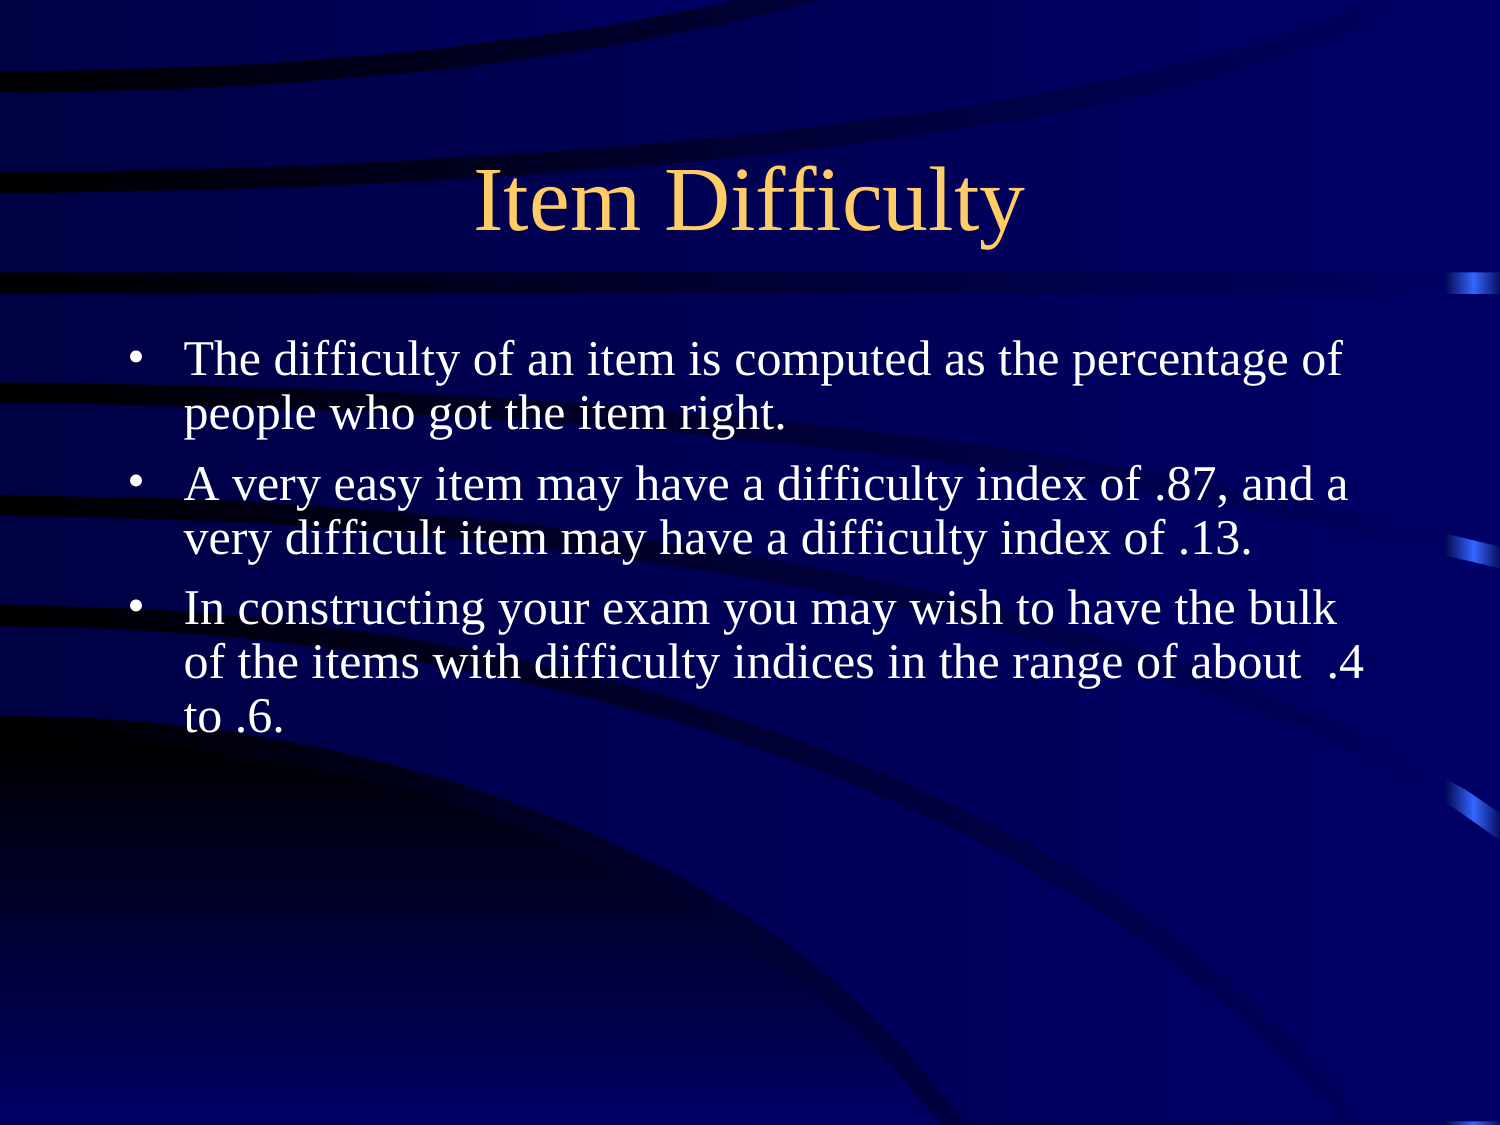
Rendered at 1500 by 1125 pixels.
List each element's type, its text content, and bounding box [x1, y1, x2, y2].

title Item Difficulty [112, 99, 1388, 288]
list The difficulty of an item is computed as the percentage of people who got the item right. A very easy item may have a difficulty index of .87, and a very difficult item may have a difficulty index of .13. In constructing your exam you may wish to have the bulk of the items with difficulty indices in the range of about .4 to .6. [112, 324, 1388, 1000]
